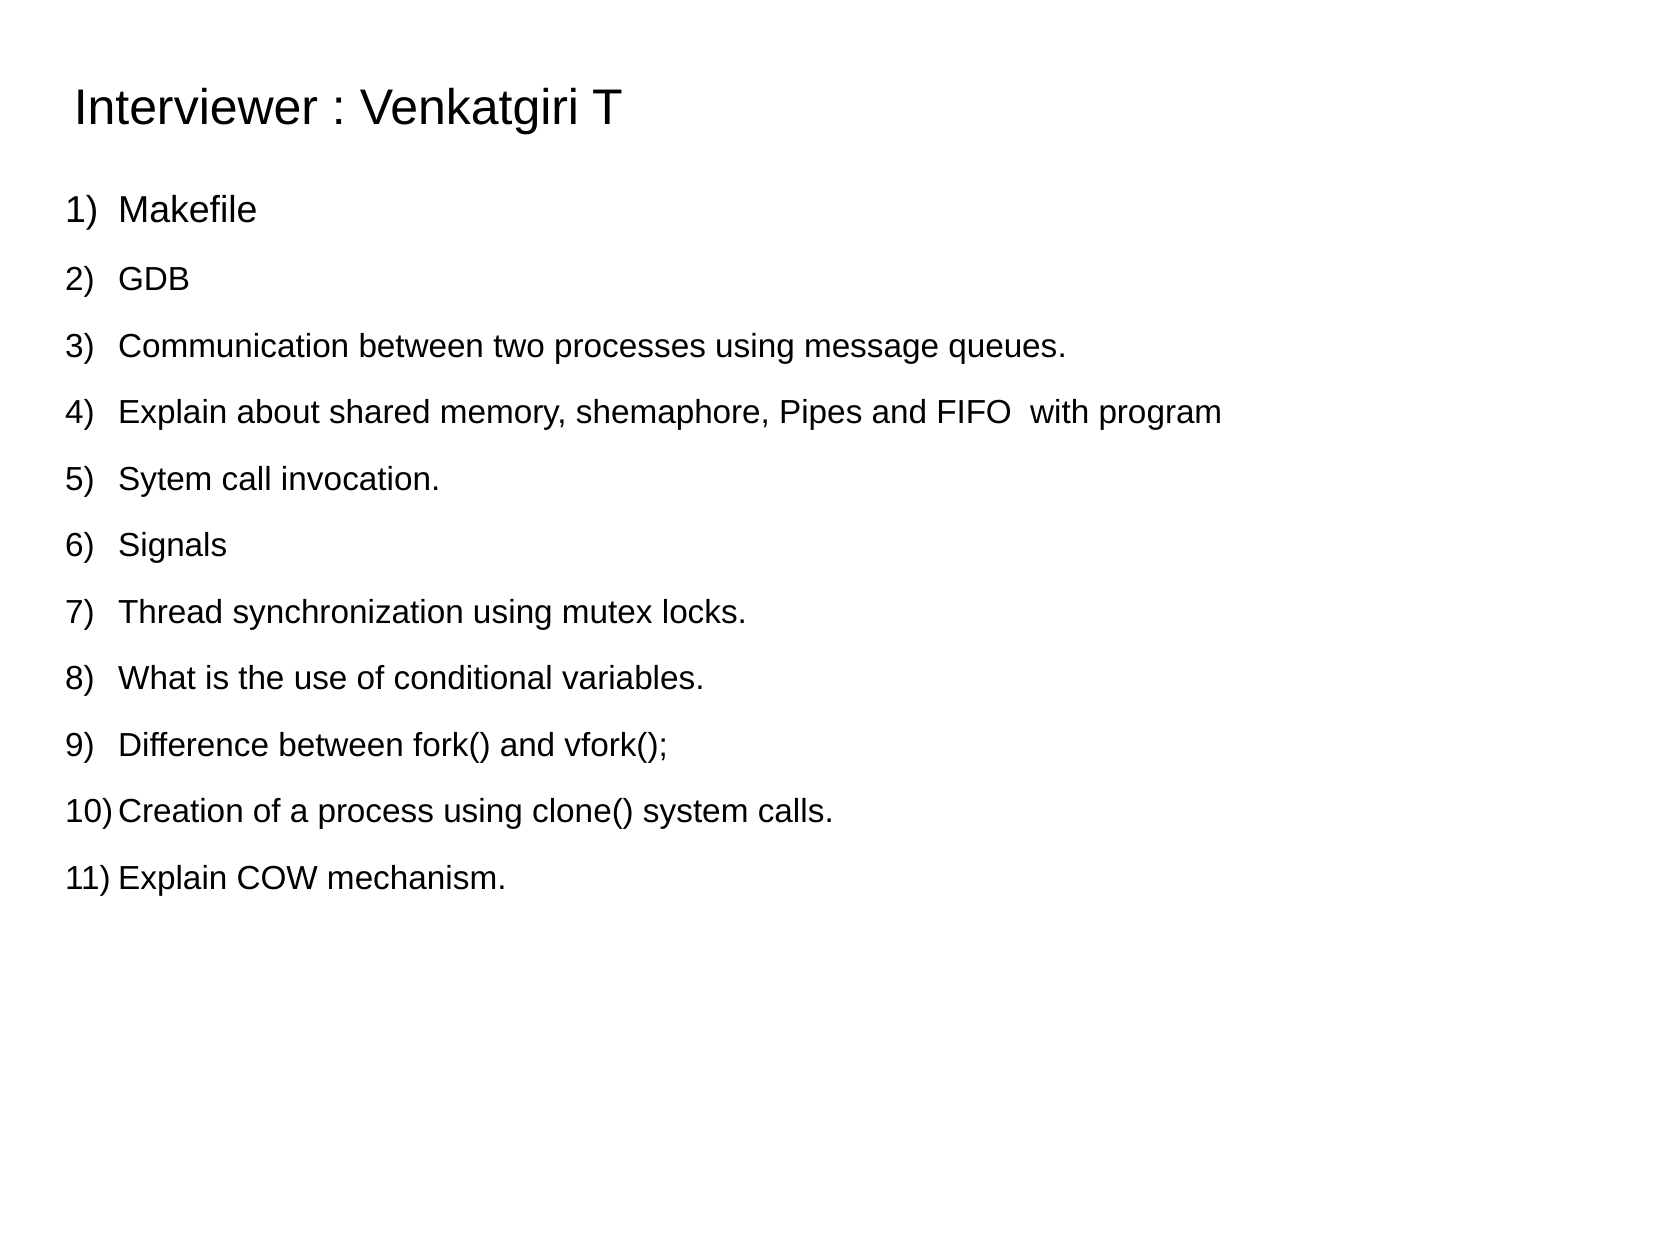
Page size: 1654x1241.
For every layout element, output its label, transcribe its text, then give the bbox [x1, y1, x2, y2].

list Makefile GDB Communication between two processes using message queues. Explain about shared memory, shemaphore, Pipes and FIFO with program Sytem call invocation. Signals Thread synchronization using mutex locks. What is the use of conditional variables. Difference between fork() and vfork(); Creation of a process using clone() system calls. Explain COW mechanism. [47, 188, 1536, 1004]
title Interviewer : Venkatgiri T [47, 49, 650, 166]
